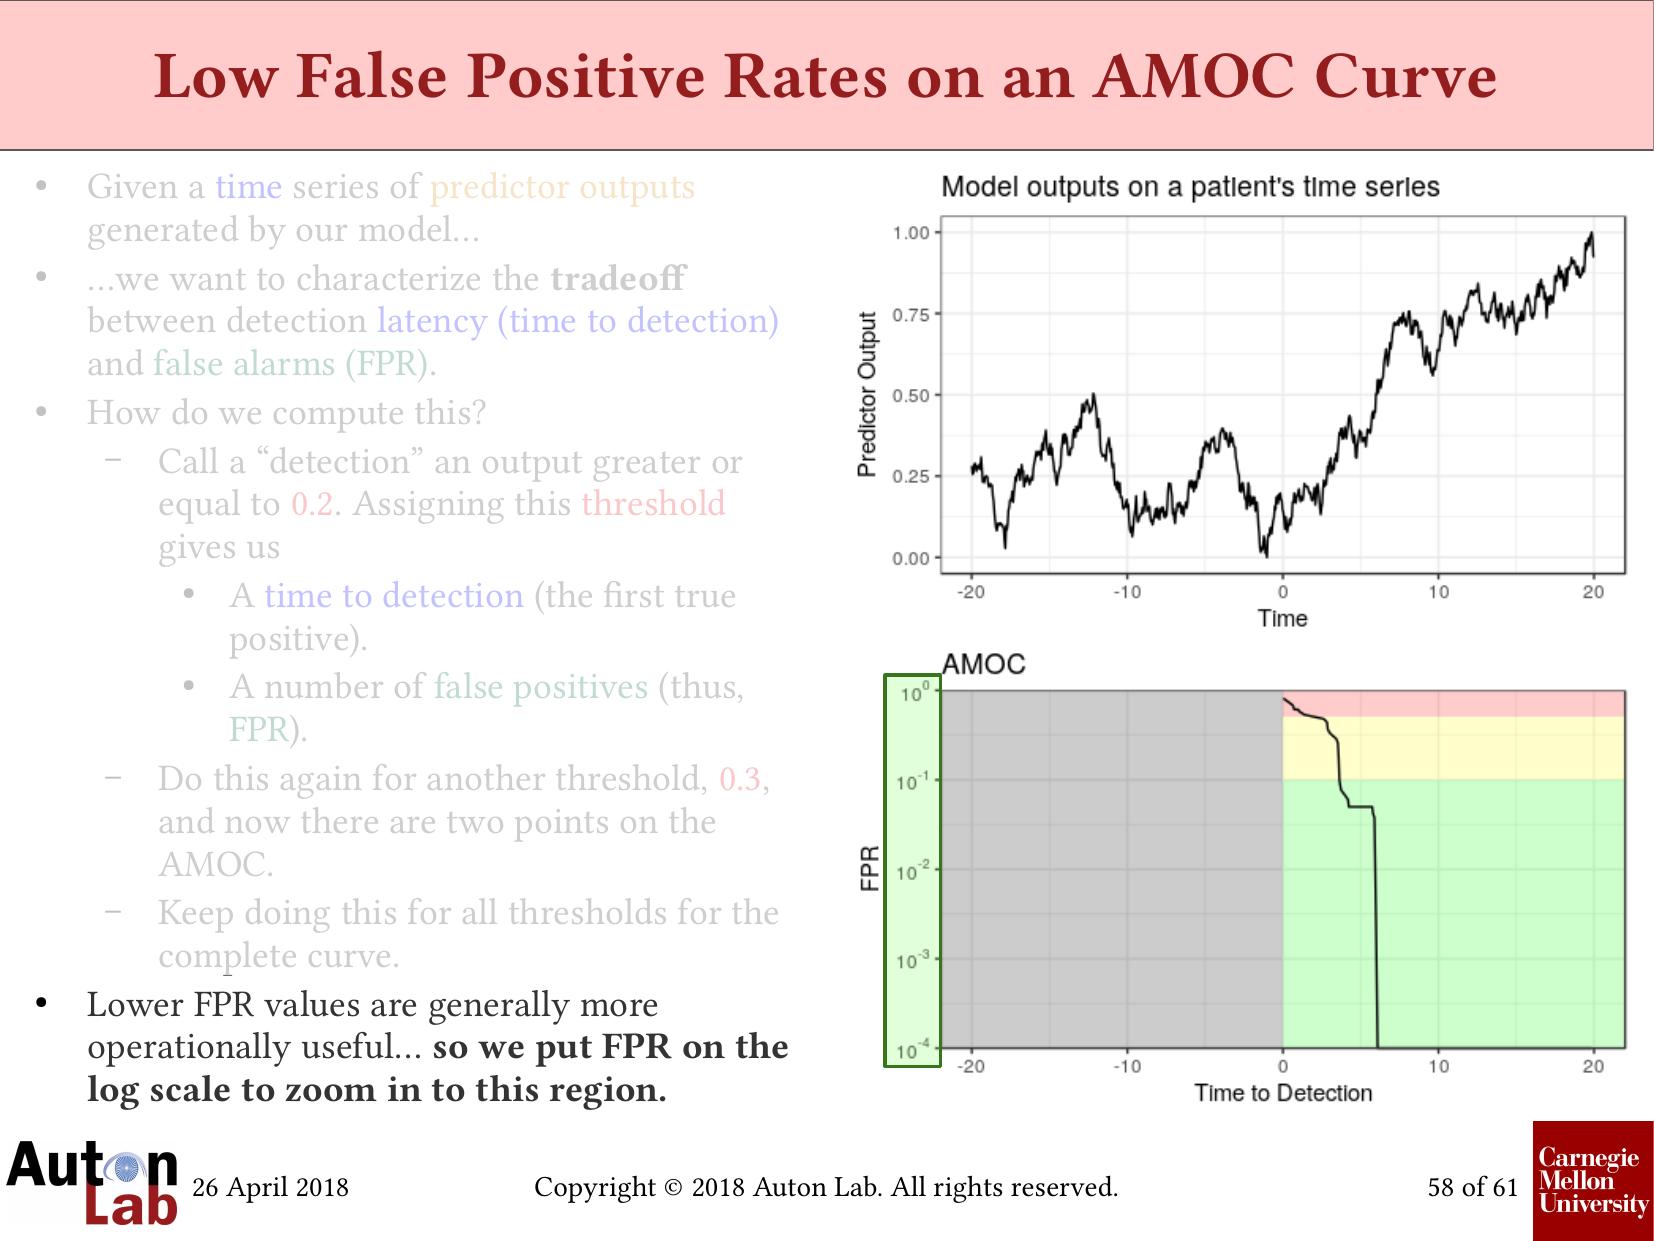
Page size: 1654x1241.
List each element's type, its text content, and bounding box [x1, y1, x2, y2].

picture [847, 165, 1637, 1114]
picture [6, 1141, 177, 1225]
text_box [15, 167, 847, 976]
picture [1533, 1121, 1654, 1241]
list Given a time series of predictor outputs generated by our model… ...we want to characterize the tradeoff between detection latency (time to detection) and false alarms (FPR). How do we compute this? Call a “detection” an output greater or equal to 0.2. Assigning this threshold gives us A time to detection (the first true positive). A number of false positives (thus, FPR). Do this again for another threshold, 0.3, and now there are two points on the AMOC. Keep doing this for all thresholds for the complete curve. Lower FPR values are generally more operationally useful… so we put FPR on the log scale to zoom in to this region. [16, 976, 808, 1115]
title Low False Positive Rates on an AMOC Curve [14, 2, 1640, 151]
text_box [885, 675, 941, 1067]
